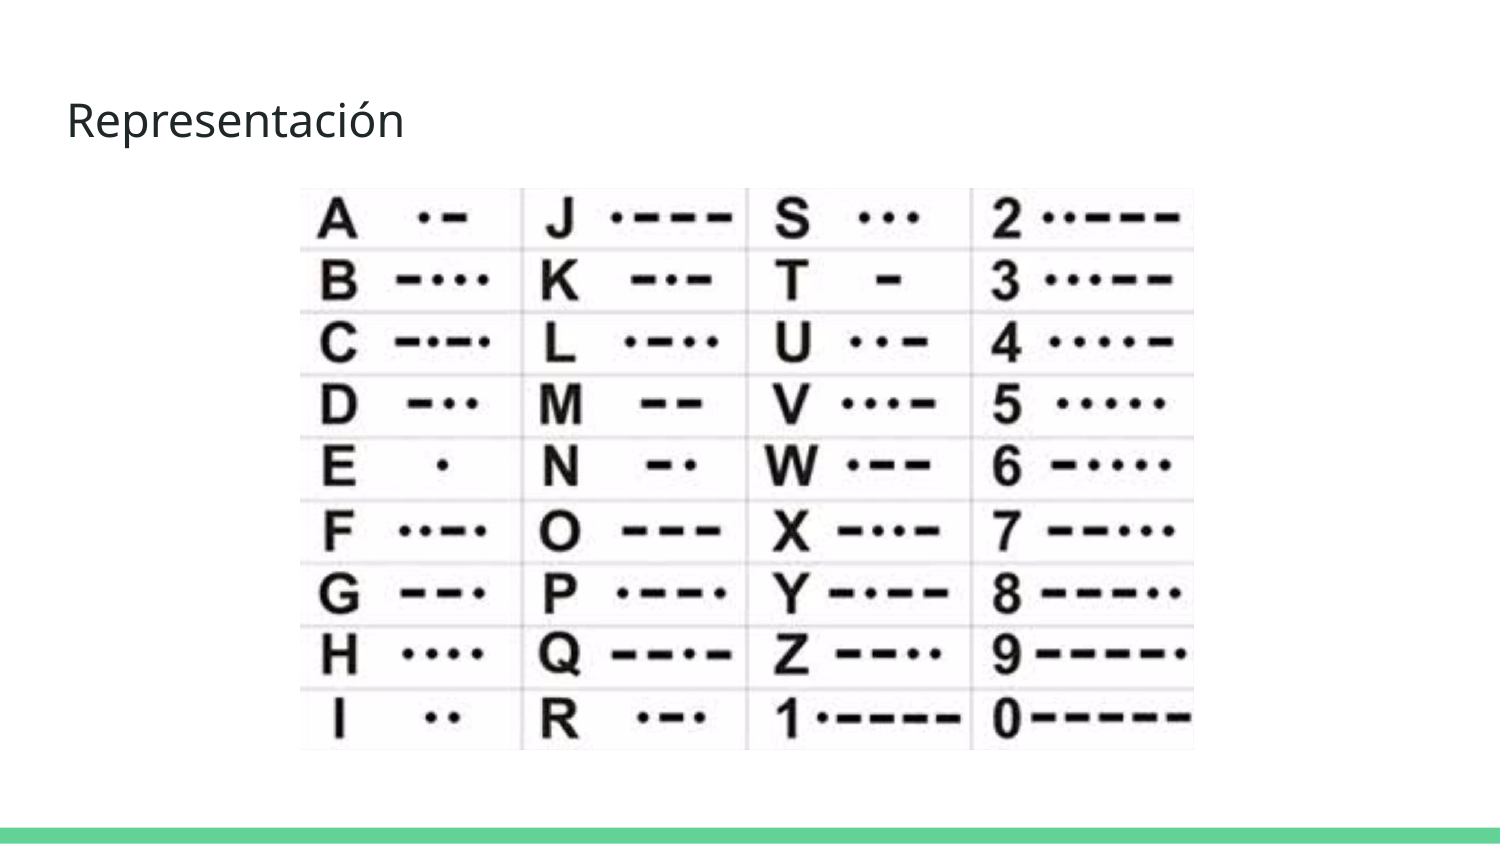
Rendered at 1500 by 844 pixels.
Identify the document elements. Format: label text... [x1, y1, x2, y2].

picture [300, 188, 1194, 750]
title Representación [51, 72, 1449, 167]
